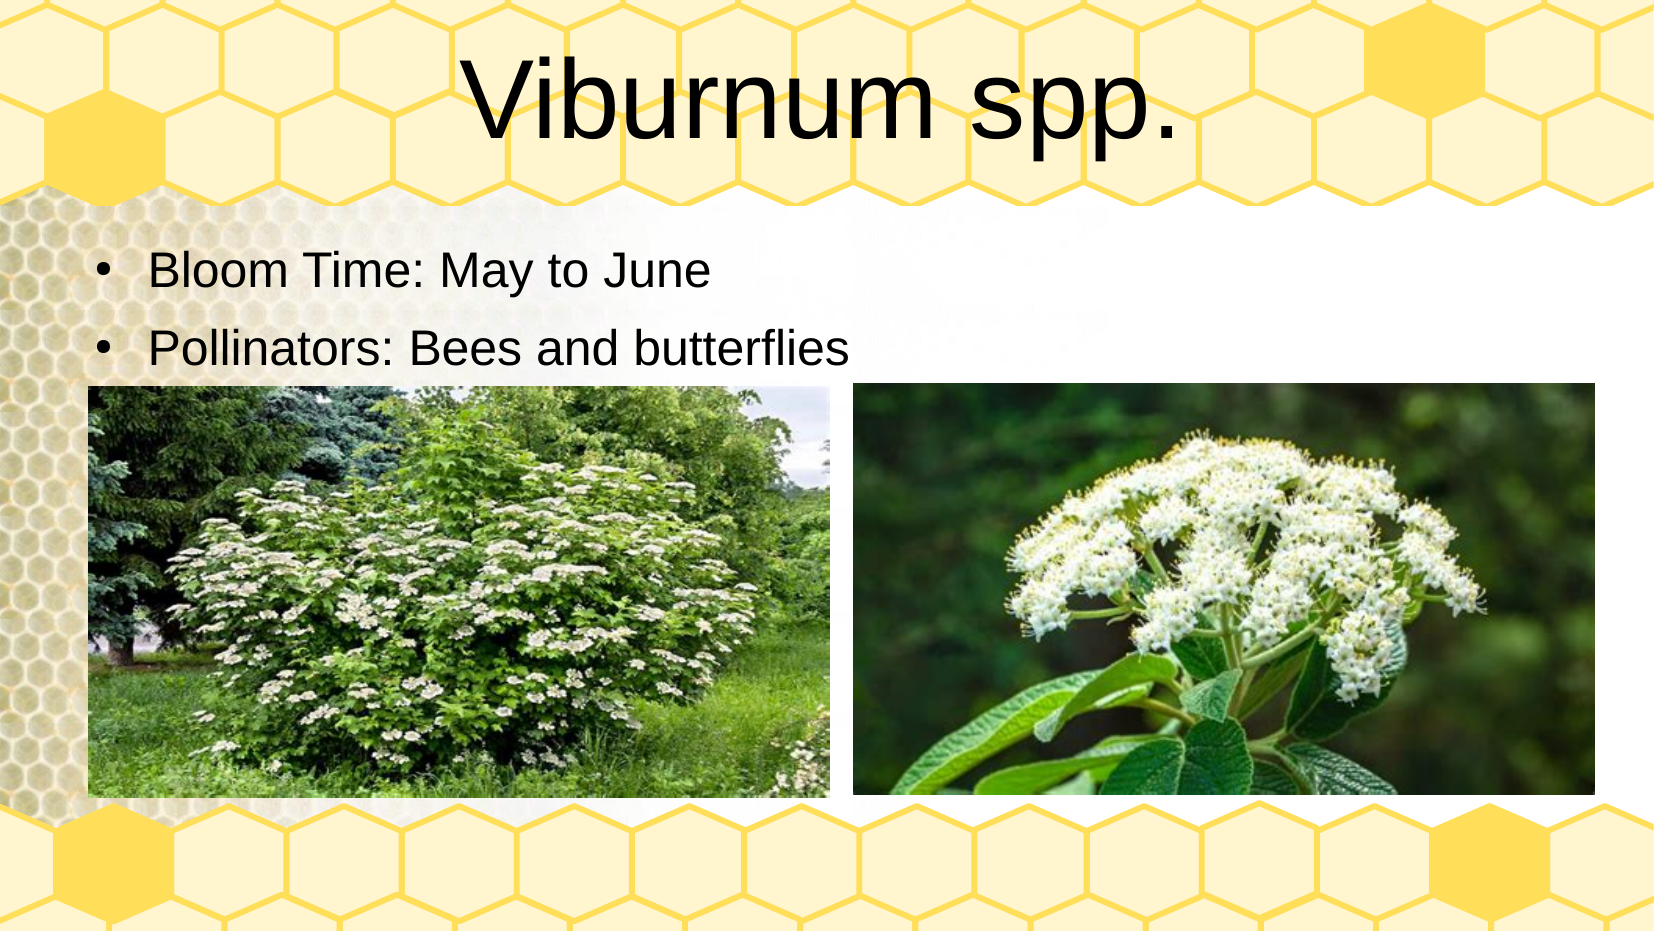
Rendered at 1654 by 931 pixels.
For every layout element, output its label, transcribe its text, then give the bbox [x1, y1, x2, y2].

list Bloom Time: May to June Pollinators: Bees and butterflies [76, 242, 1565, 384]
picture [0, 186, 1654, 827]
title Viburnum spp. [76, 0, 1565, 200]
